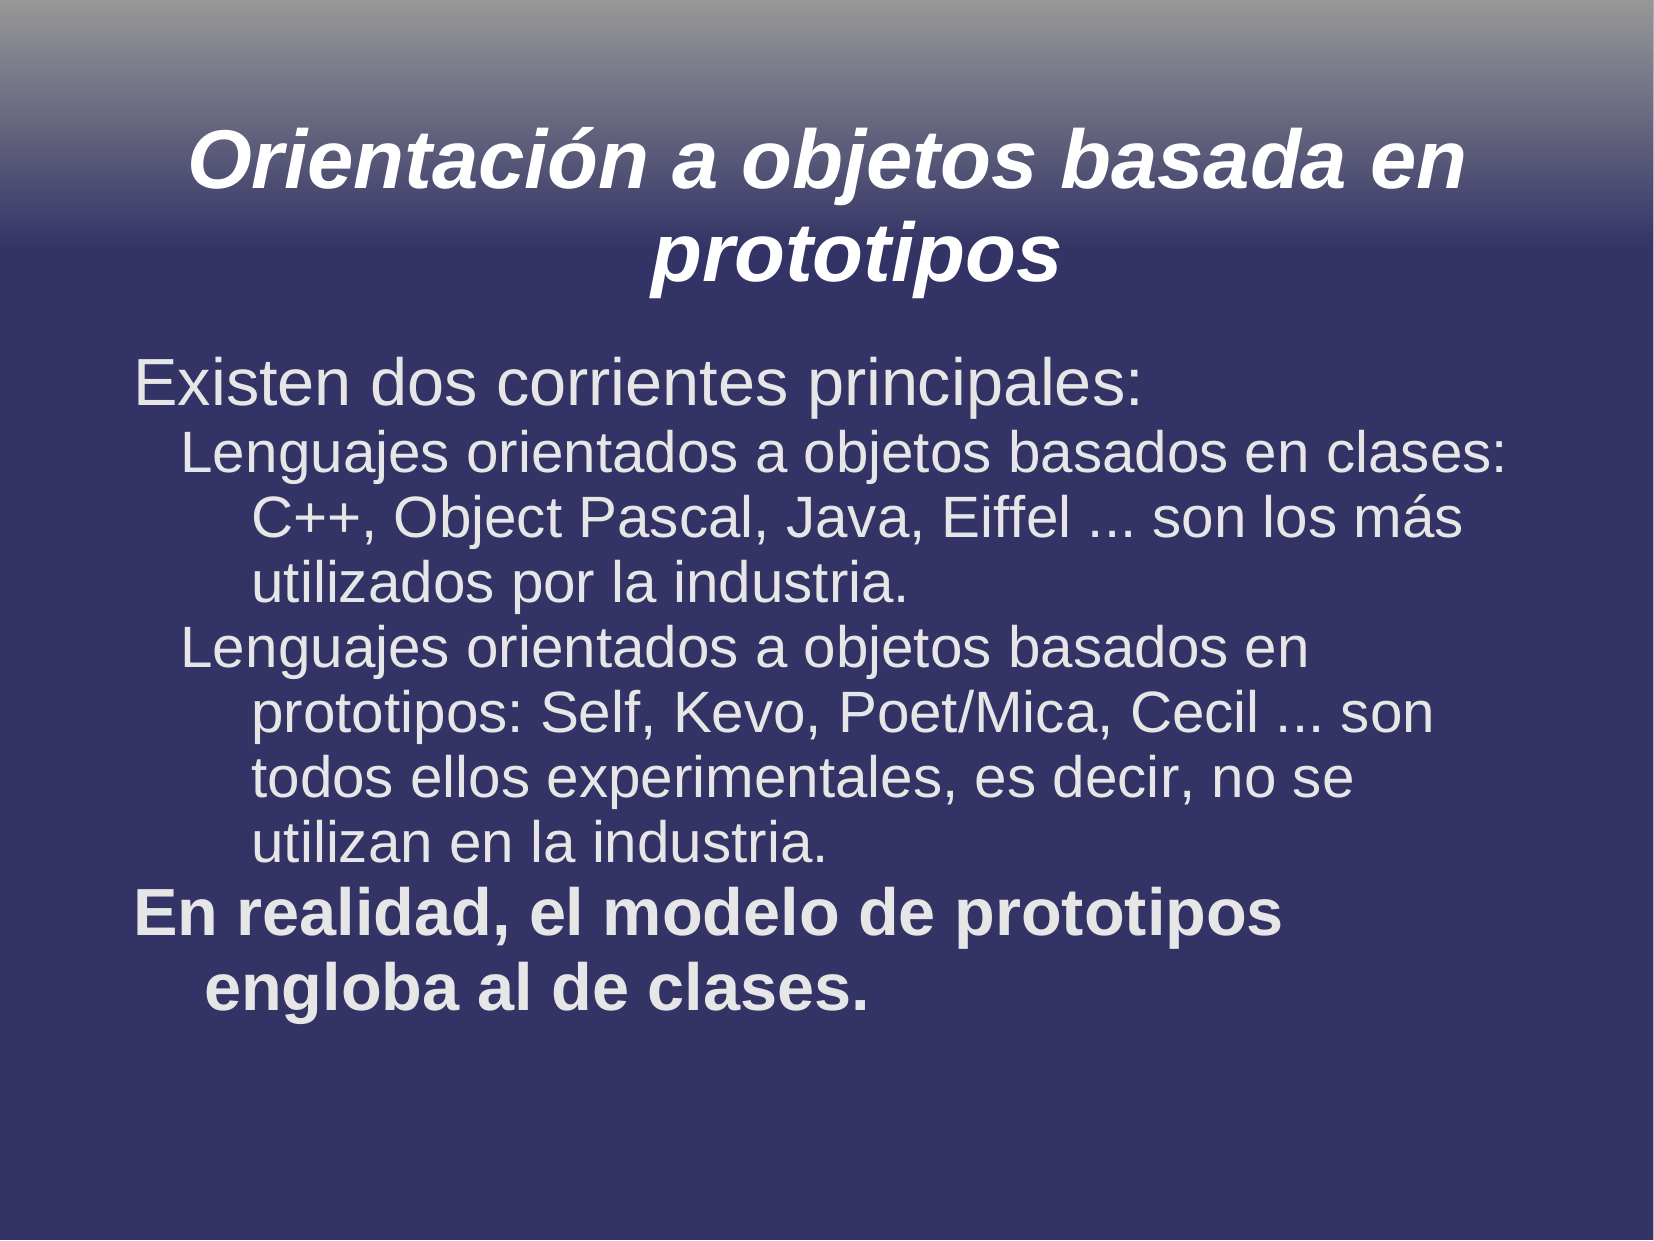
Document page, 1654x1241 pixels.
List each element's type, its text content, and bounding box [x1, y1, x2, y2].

title Orientación a objetos basada en prototipos [121, 102, 1534, 311]
list Existen dos corrientes principales: Lenguajes orientados a objetos basados en clases: C++, Object Pascal, Java, Eiffel ... son los más utilizados por la industria. Lenguajes orientados a objetos basados en prototipos: Self, Kevo, Poet/Mica, Cecil ... son todos ellos experimentales, es decir, no se utilizan en la industria. En realidad, el modelo de prototipos engloba al de clases. [121, 344, 1534, 1088]
